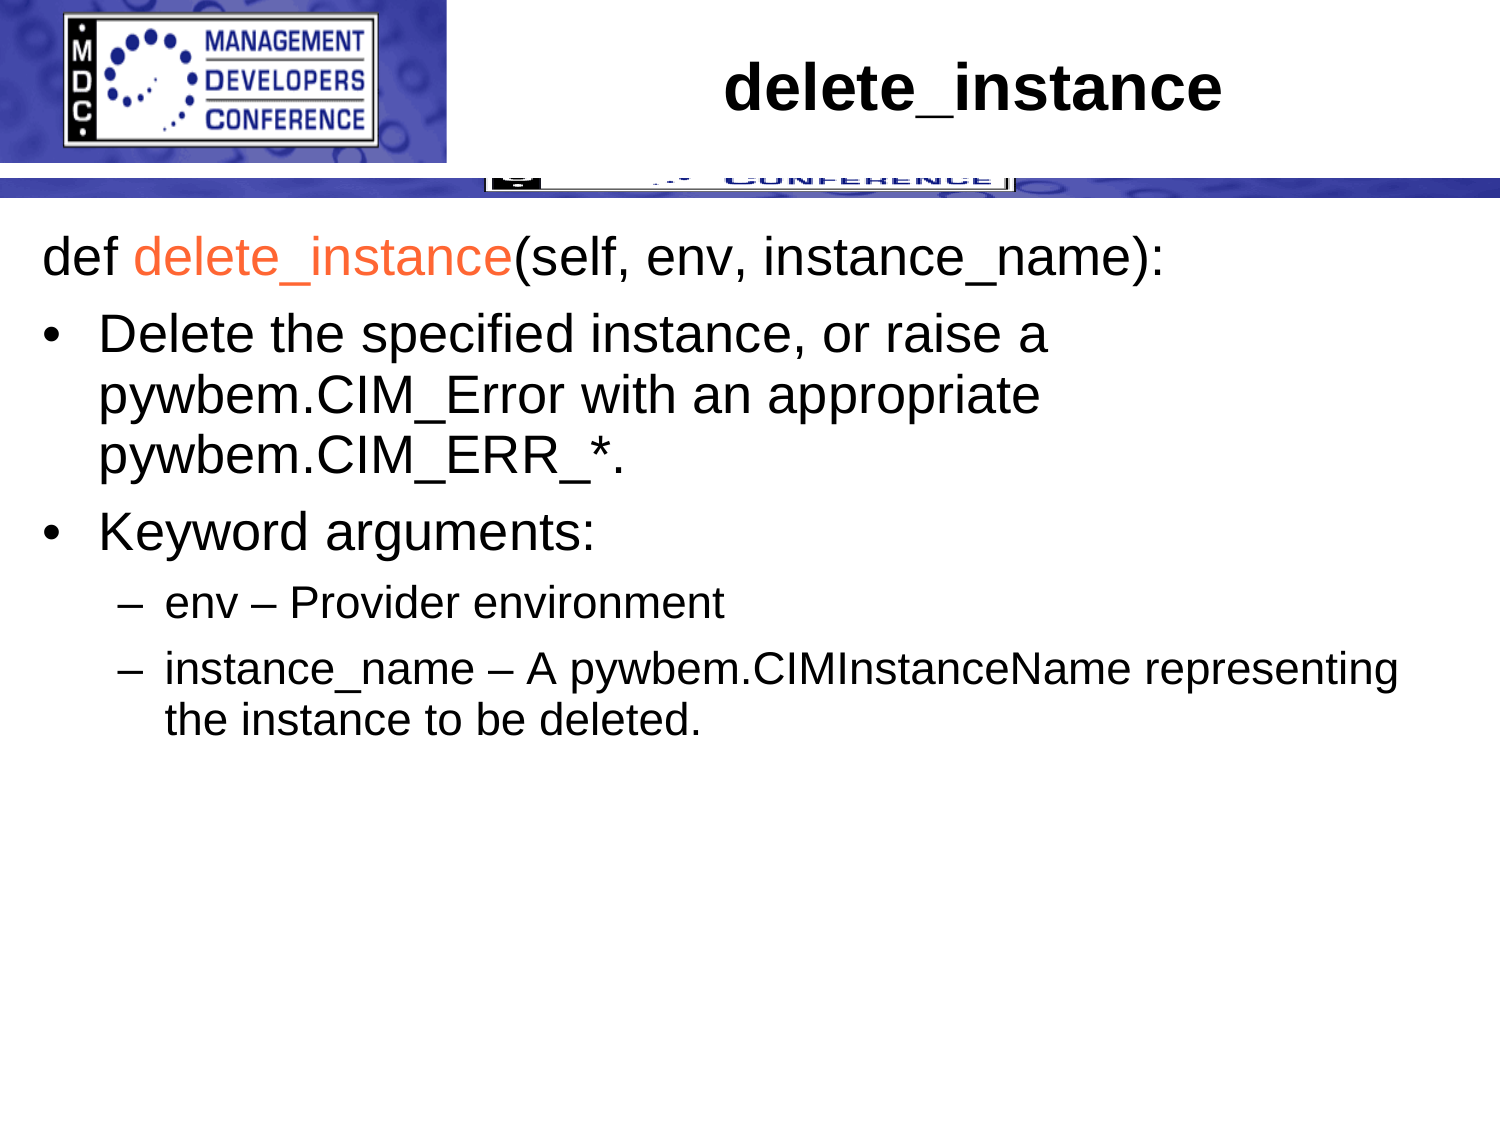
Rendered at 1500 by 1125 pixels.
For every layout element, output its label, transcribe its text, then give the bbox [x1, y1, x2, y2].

title delete_instance [447, 0, 1500, 176]
picture [0, 178, 1500, 198]
list def delete_instance(self, env, instance_name): Delete the specified instance, or raise a pywbem.CIM_Error with an appropriate pywbem.CIM_ERR_*. Keyword arguments: env – Provider environment instance_name – A pywbem.CIMInstanceName representing the instance to be deleted. [42, 226, 1433, 969]
picture [0, 0, 447, 163]
